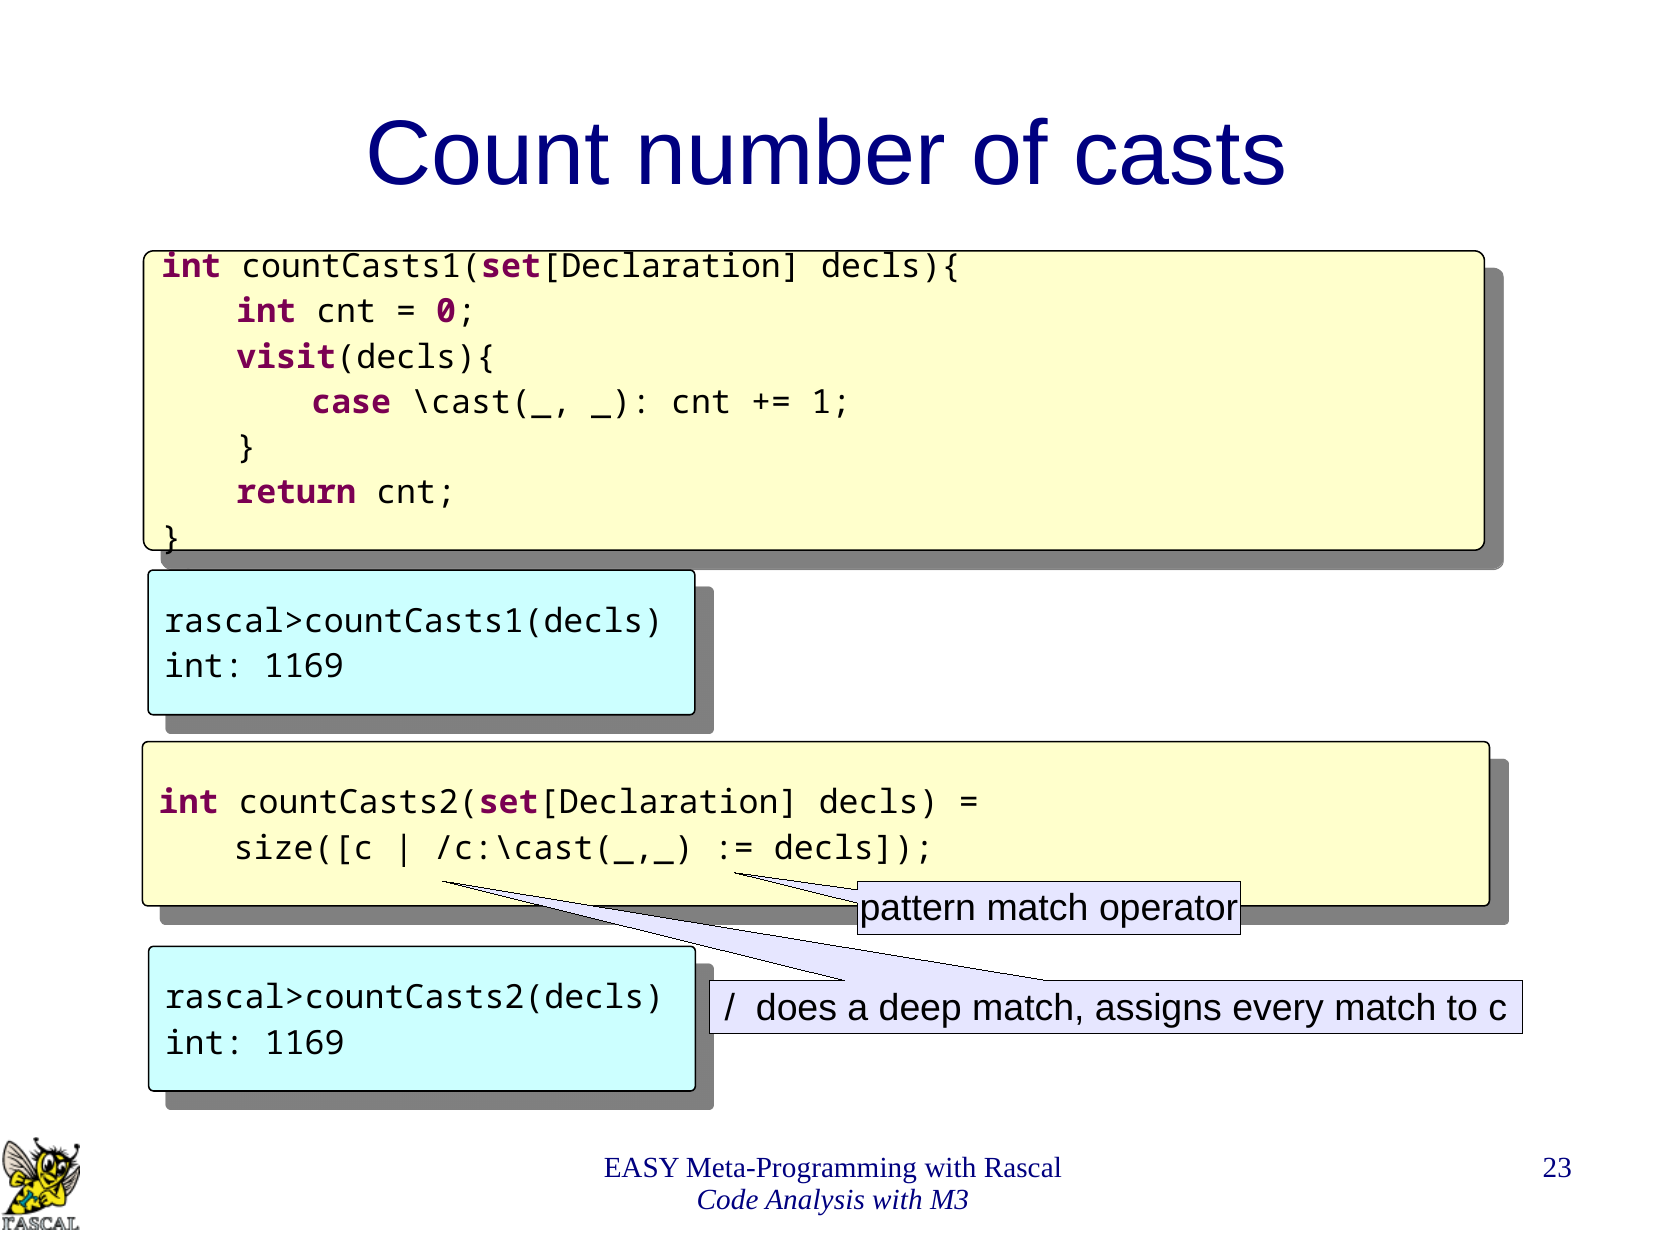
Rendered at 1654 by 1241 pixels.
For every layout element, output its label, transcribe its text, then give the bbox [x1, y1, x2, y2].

text_box rascal>countCasts1(decls) int: 1169 [148, 570, 695, 715]
title Count number of casts [82, 49, 1571, 257]
text_box / does a deep match, assigns every match to c [442, 881, 1523, 1034]
text_box pattern match operator [734, 872, 1241, 935]
text_box rascal>countCasts2(decls) int: 1169 [148, 946, 696, 1091]
picture [1, 1137, 80, 1230]
text_box int countCasts1(set[Declaration] decls){ int cnt = 0; visit(decls){ case \cast(_, _): cnt += 1; } return cnt; } [143, 250, 1485, 551]
text_box int countCasts2(set[Declaration] decls) = size([c | /c:\cast(_,_) := decls]); [142, 741, 1490, 906]
